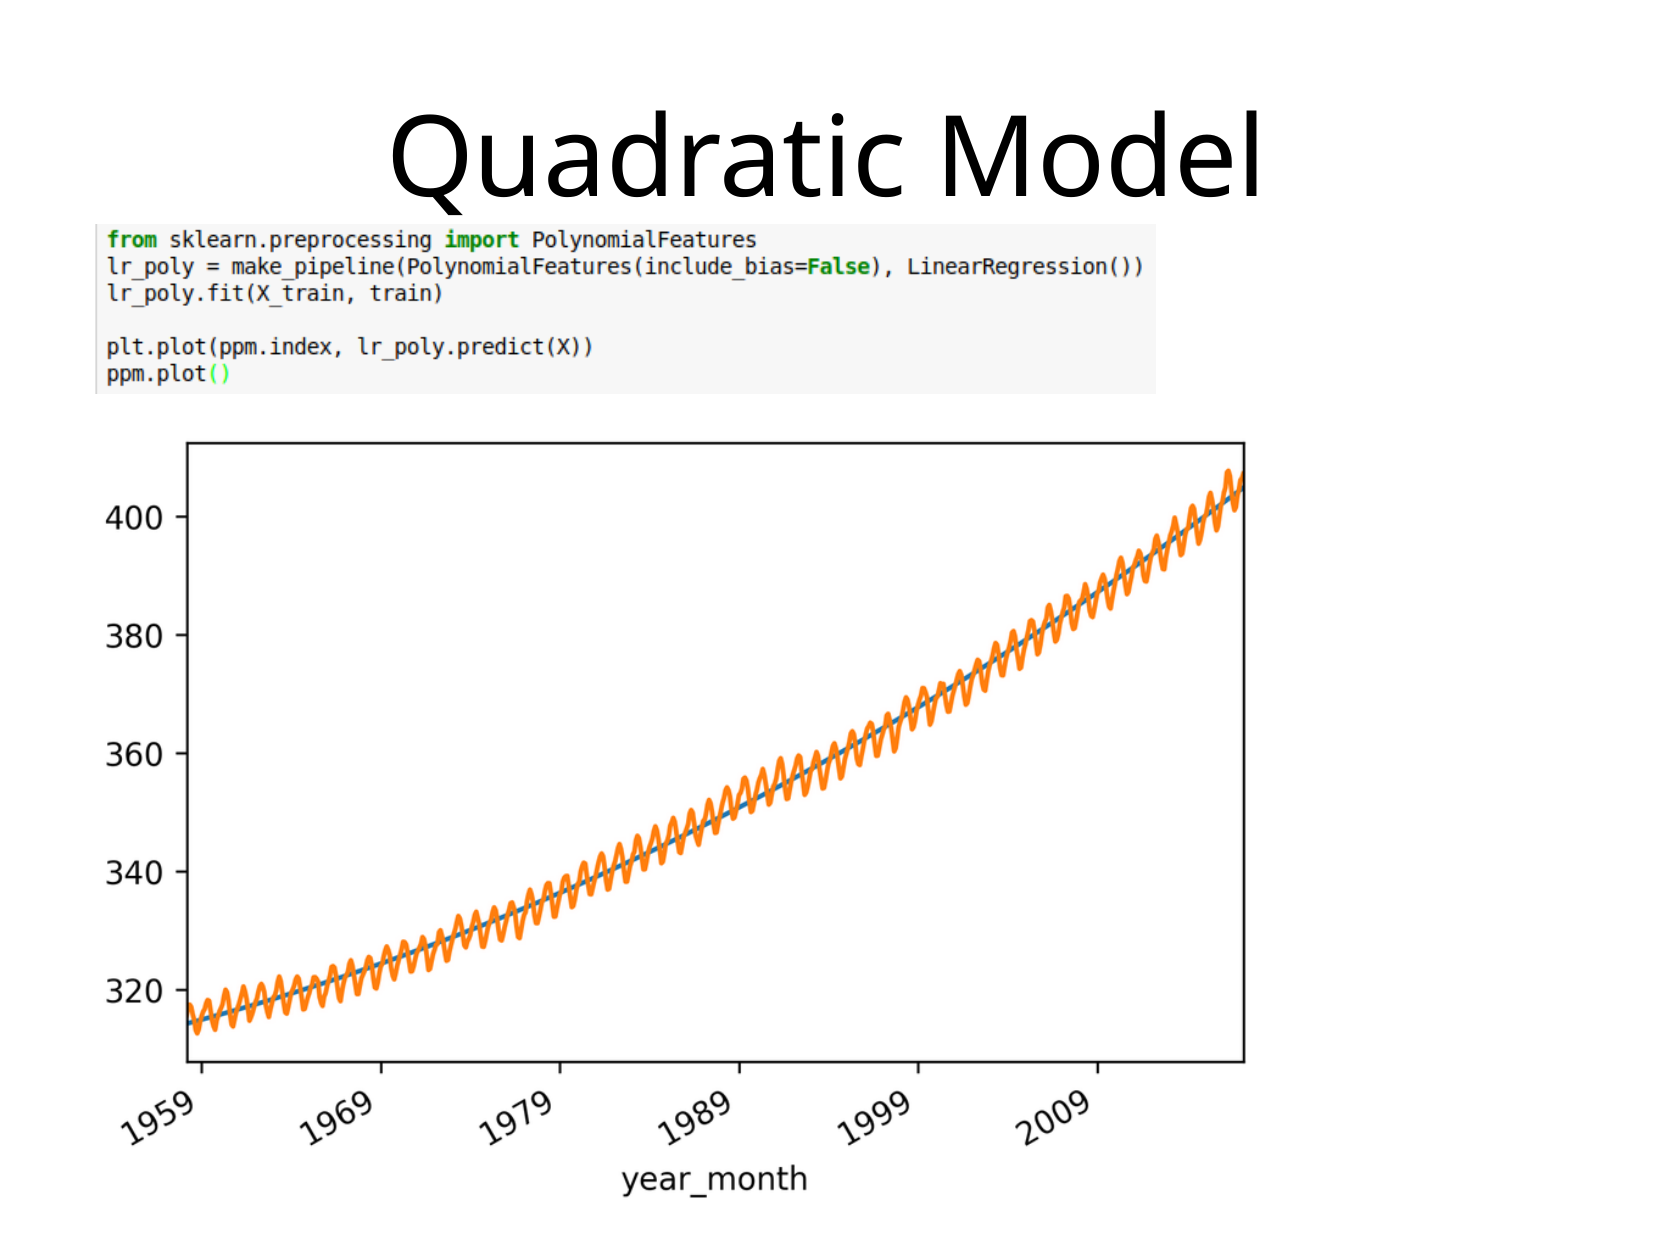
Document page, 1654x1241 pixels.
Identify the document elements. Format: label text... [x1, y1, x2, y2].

picture [94, 413, 1276, 1201]
title Quadratic Model [82, 49, 1571, 257]
picture [91, 224, 1156, 394]
